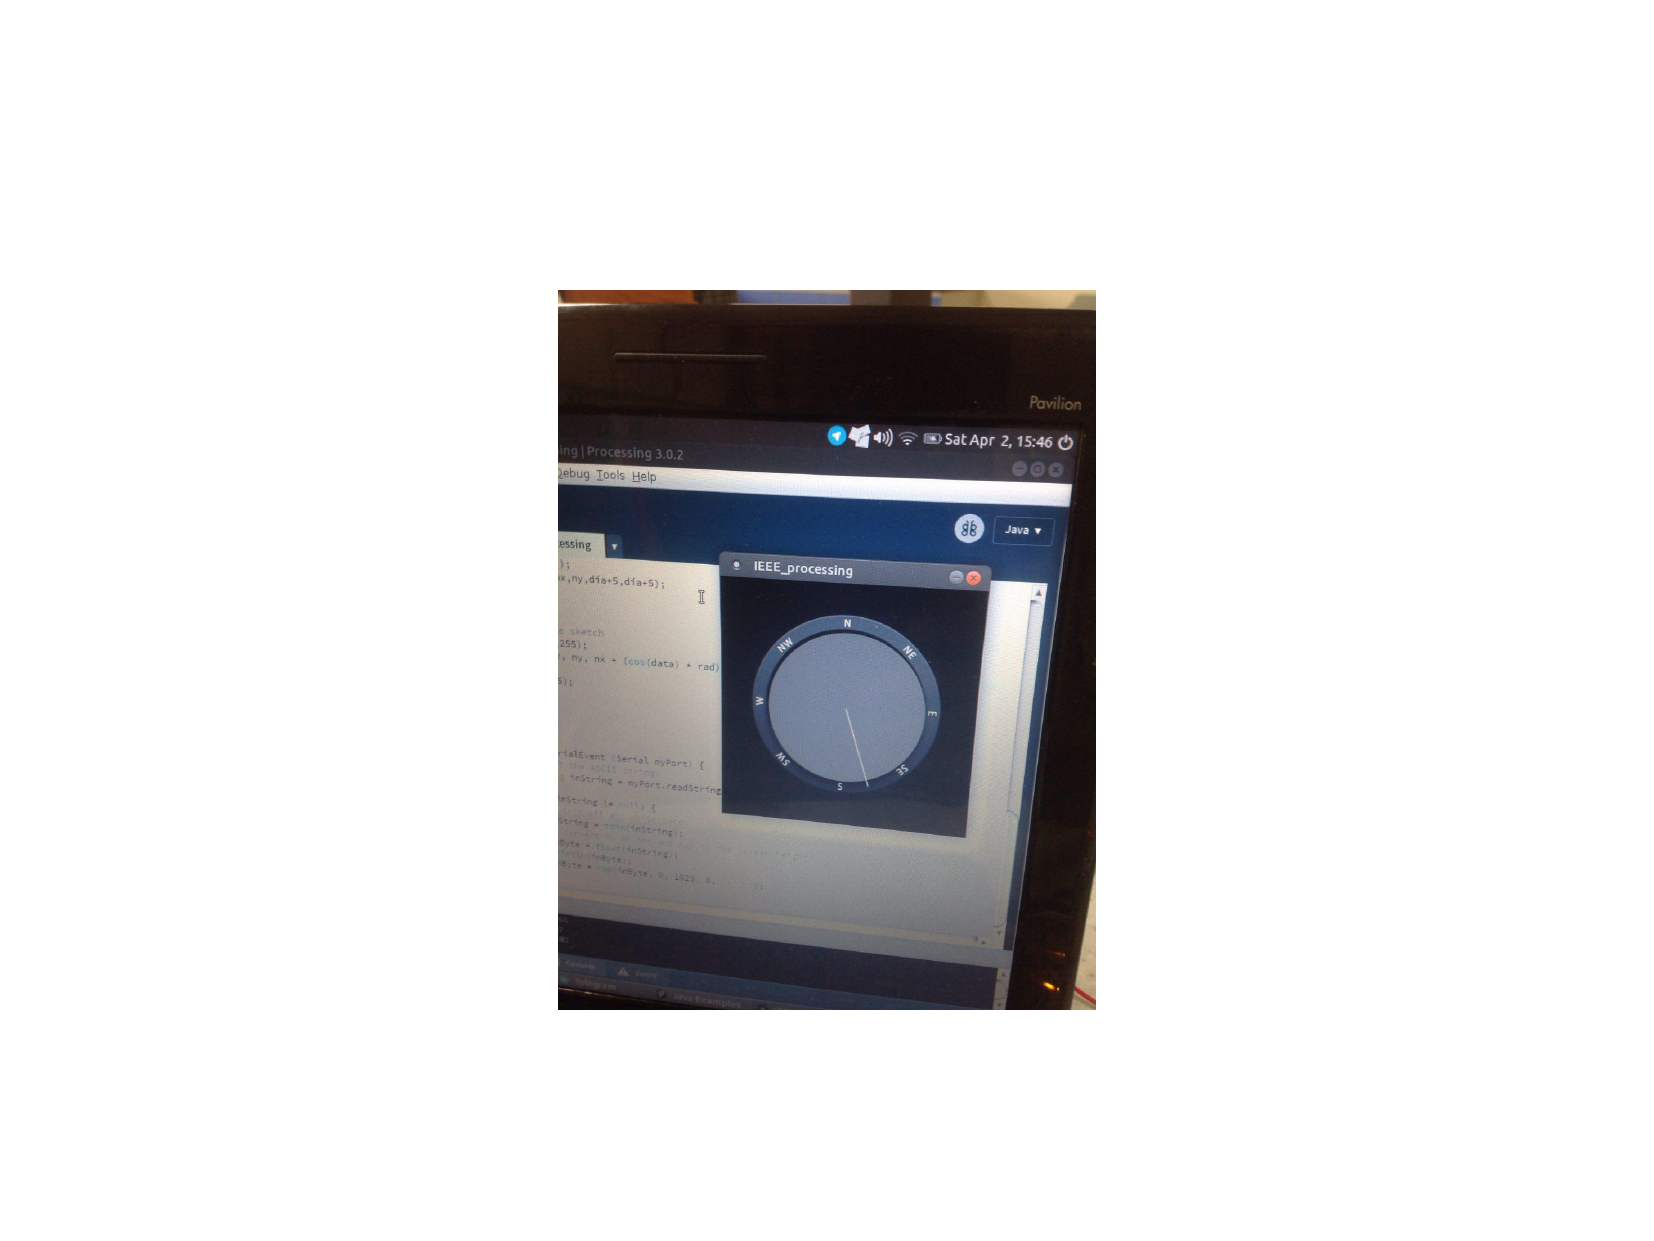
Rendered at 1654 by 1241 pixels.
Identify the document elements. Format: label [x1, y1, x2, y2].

picture [558, 290, 1096, 1010]
